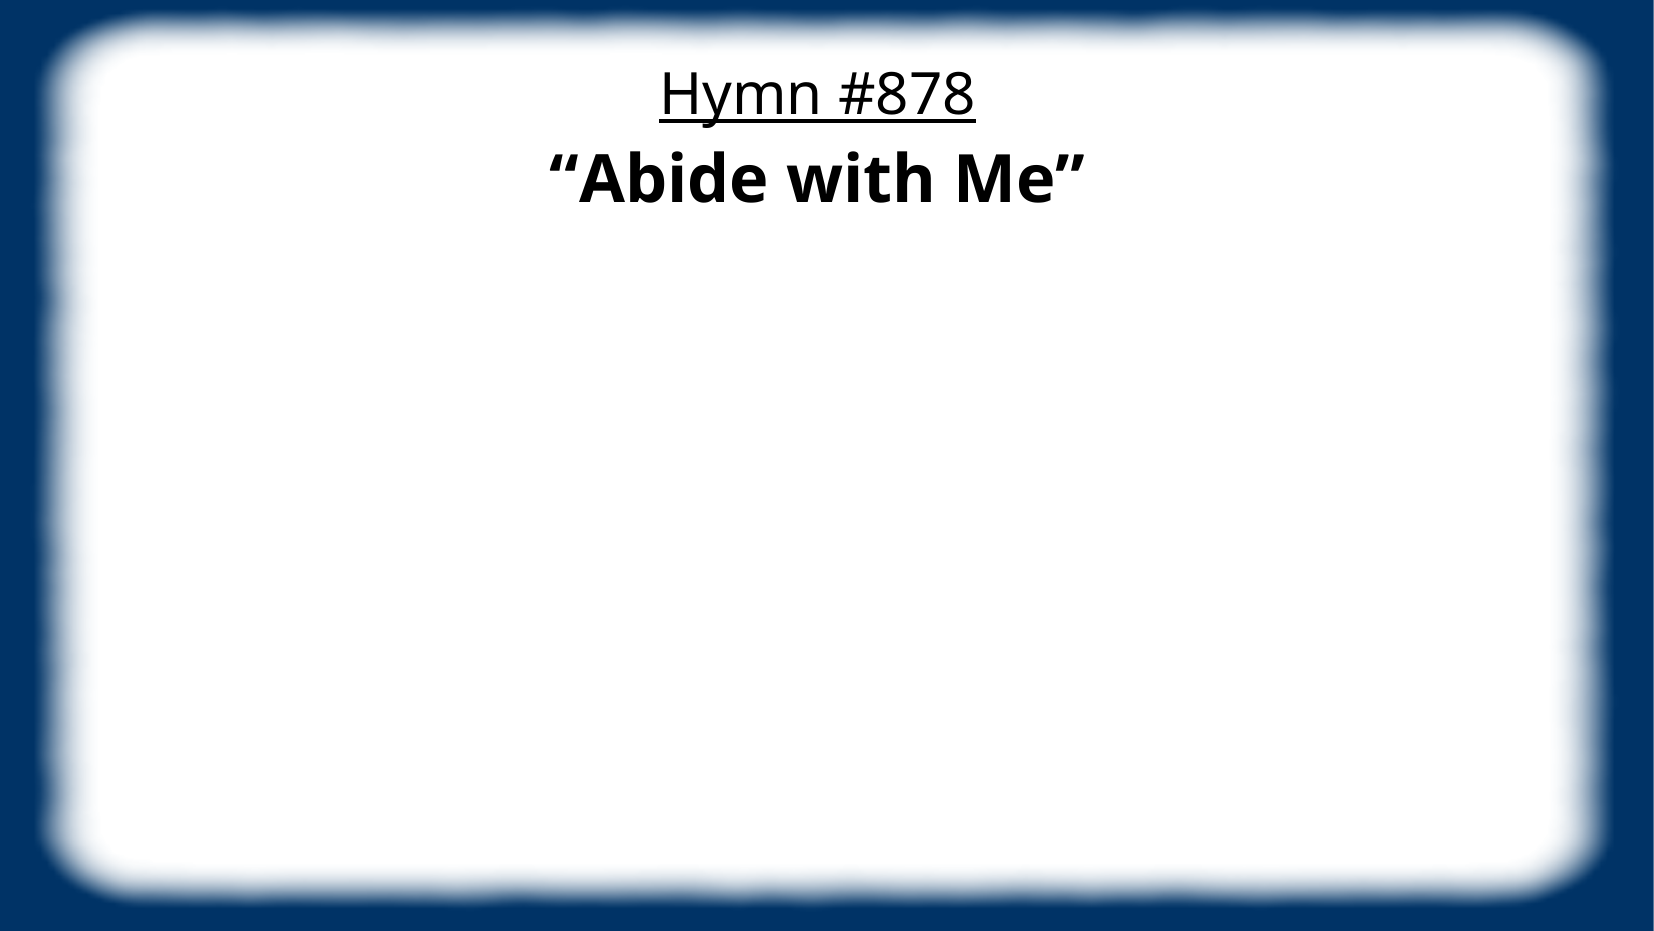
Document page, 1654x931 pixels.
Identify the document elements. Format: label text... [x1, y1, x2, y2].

text_box Hymn #878 “Abide with Me” [90, 45, 1546, 226]
picture [0, 0, 1654, 931]
